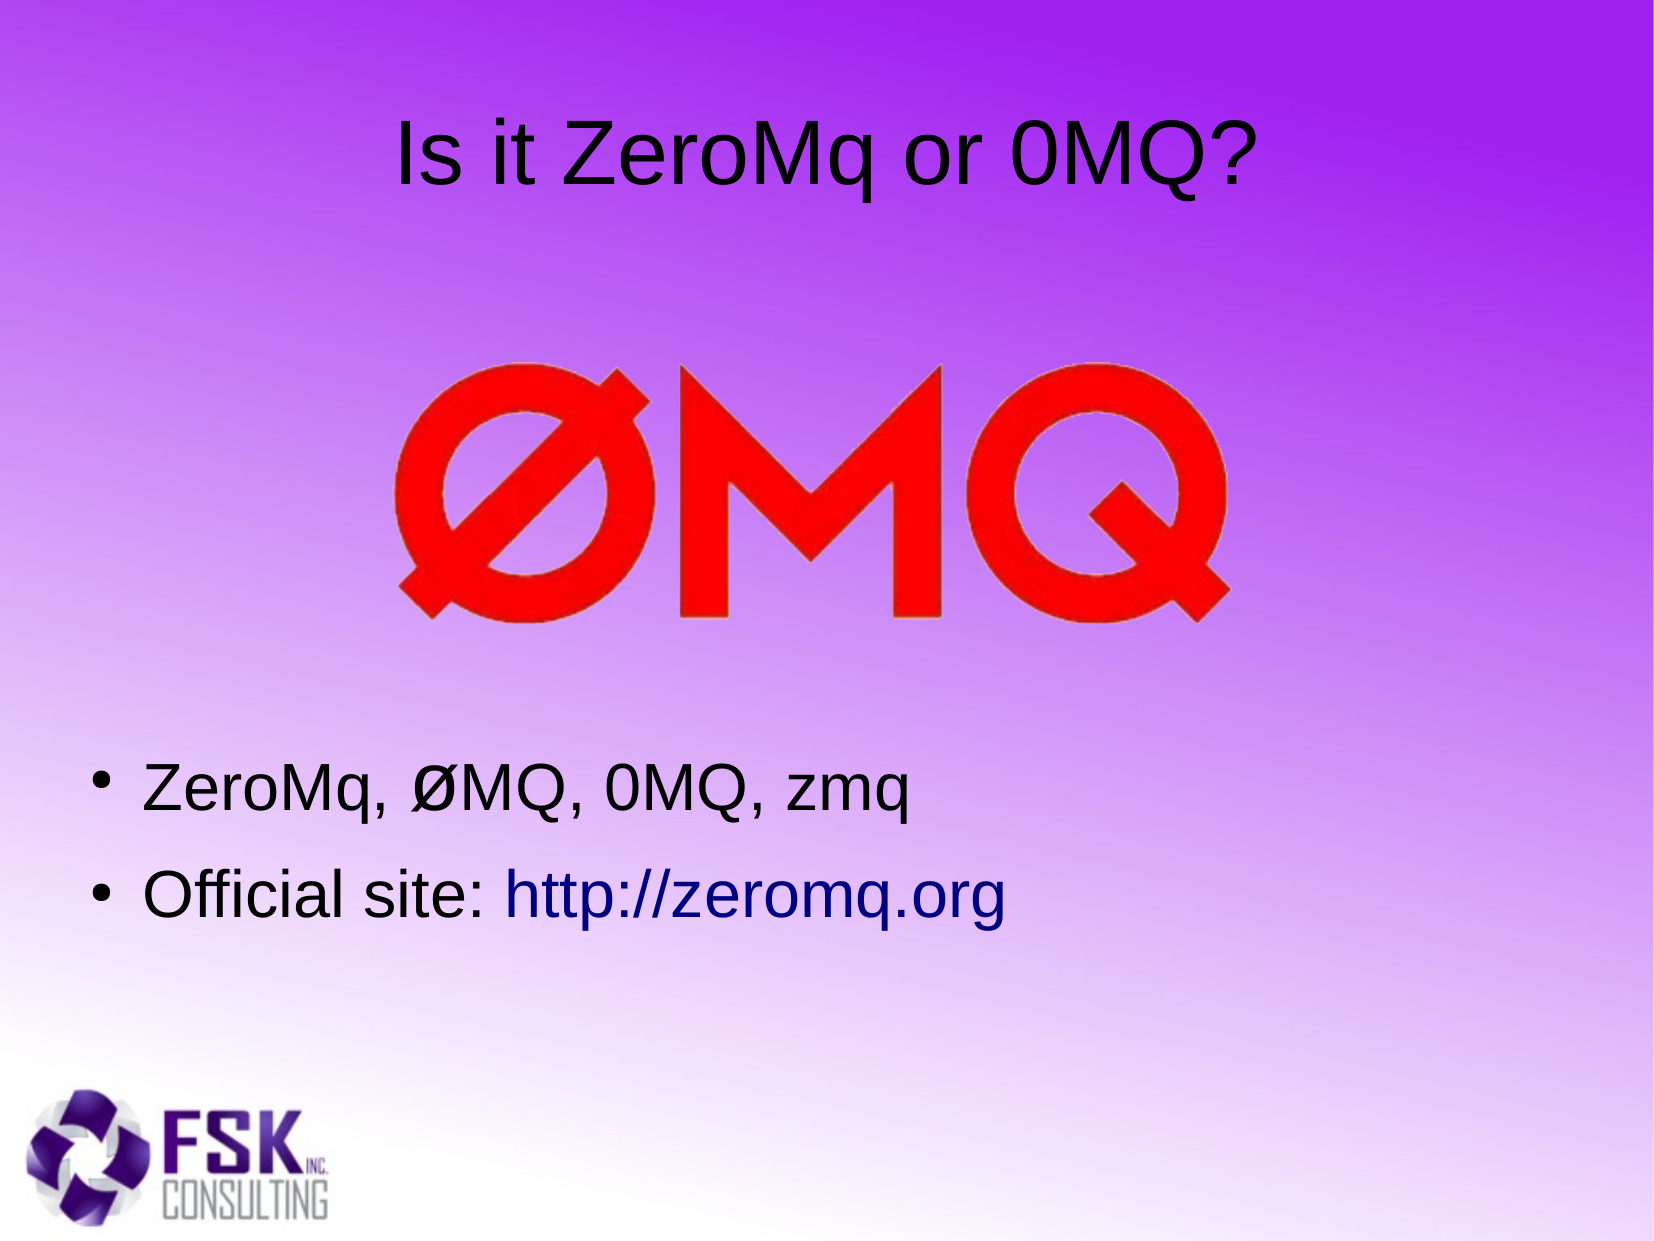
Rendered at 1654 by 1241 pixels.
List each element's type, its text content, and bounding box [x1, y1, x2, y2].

list ZeroMq, øMQ, 0MQ, zmq Official site: http://zeromq.org [71, 735, 1561, 1010]
title Is it ZeroMq or 0MQ? [82, 49, 1571, 257]
picture [0, 0, 1654, 1241]
